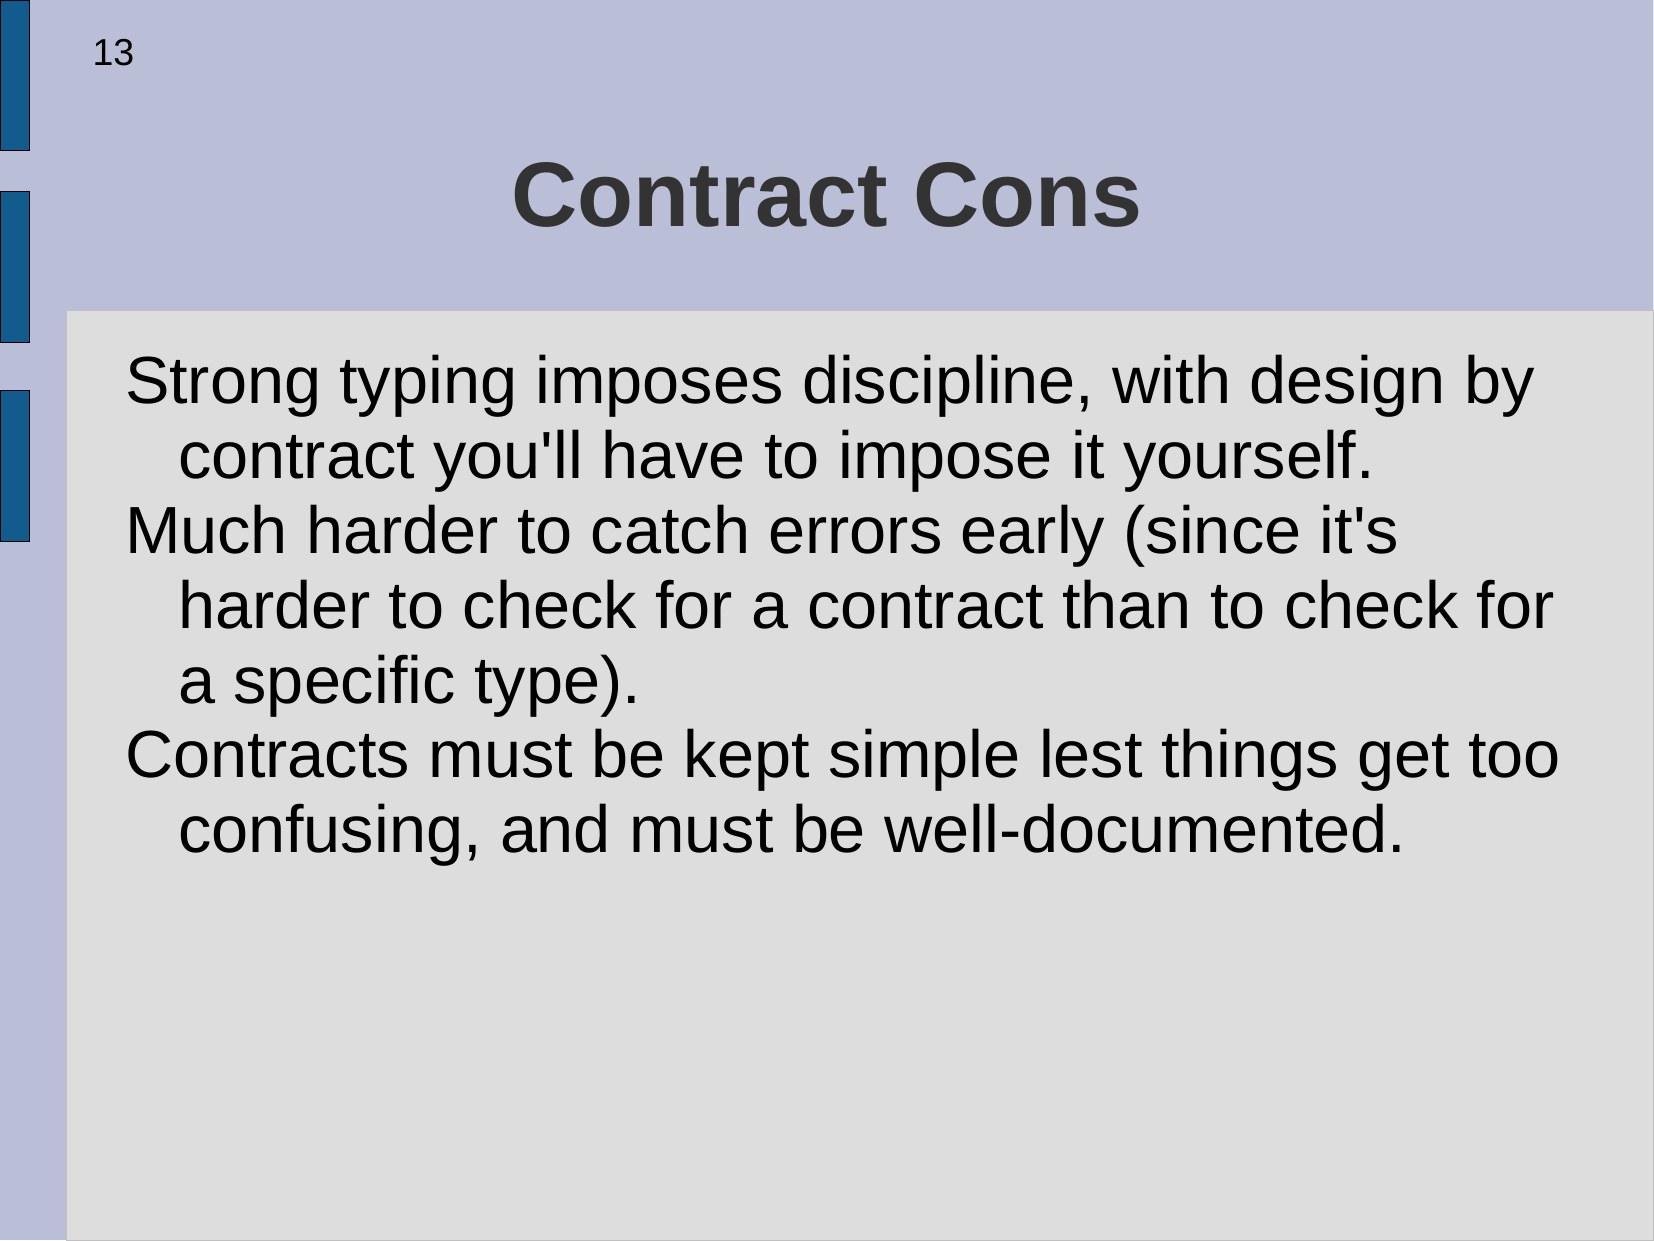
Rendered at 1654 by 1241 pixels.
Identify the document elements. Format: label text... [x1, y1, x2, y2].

list Strong typing imposes discipline, with design by contract you'll have to impose it yourself. Much harder to catch errors early (since it's harder to check for a contract than to check for a specific type). Contracts must be kept simple lest things get too confusing, and must be well-documented. [107, 343, 1606, 1125]
title Contract Cons [121, 91, 1534, 299]
text_box <number> [116, 23, 240, 97]
